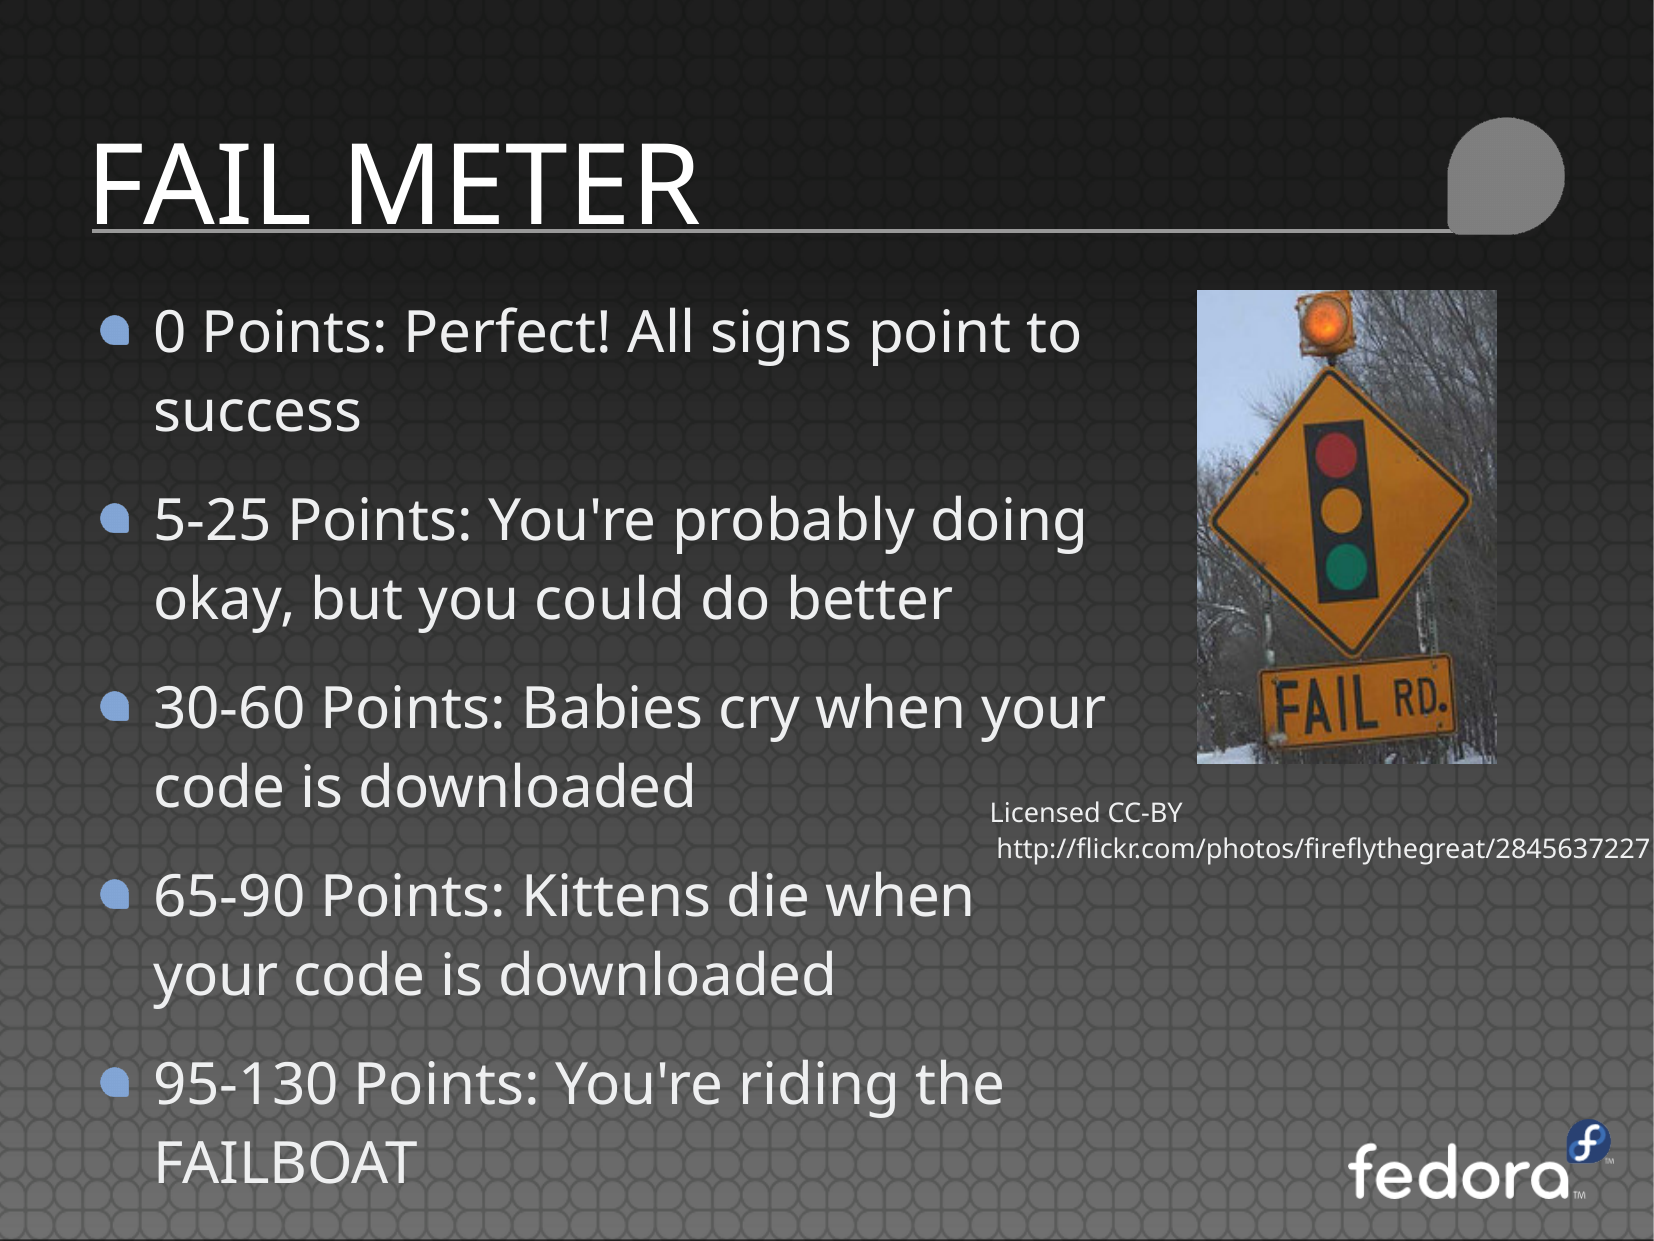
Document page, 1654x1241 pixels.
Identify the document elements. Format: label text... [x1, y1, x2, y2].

title FAIL METER [86, 112, 1576, 249]
text_box Licensed CC-BY http://flickr.com/photos/fireflythegreat/2845637227 [986, 785, 1654, 864]
picture [0, 0, 1654, 1241]
list 0 Points: Perfect! All signs point to success 5-25 Points: You're probably doing okay, but you could do better 30-60 Points: Babies cry when your code is downloaded 65-90 Points: Kittens die when your code is downloaded 95-130 Points: You're riding the FAILBOAT 135+ Points: Your code should have its own reality TV show [82, 290, 1265, 1183]
